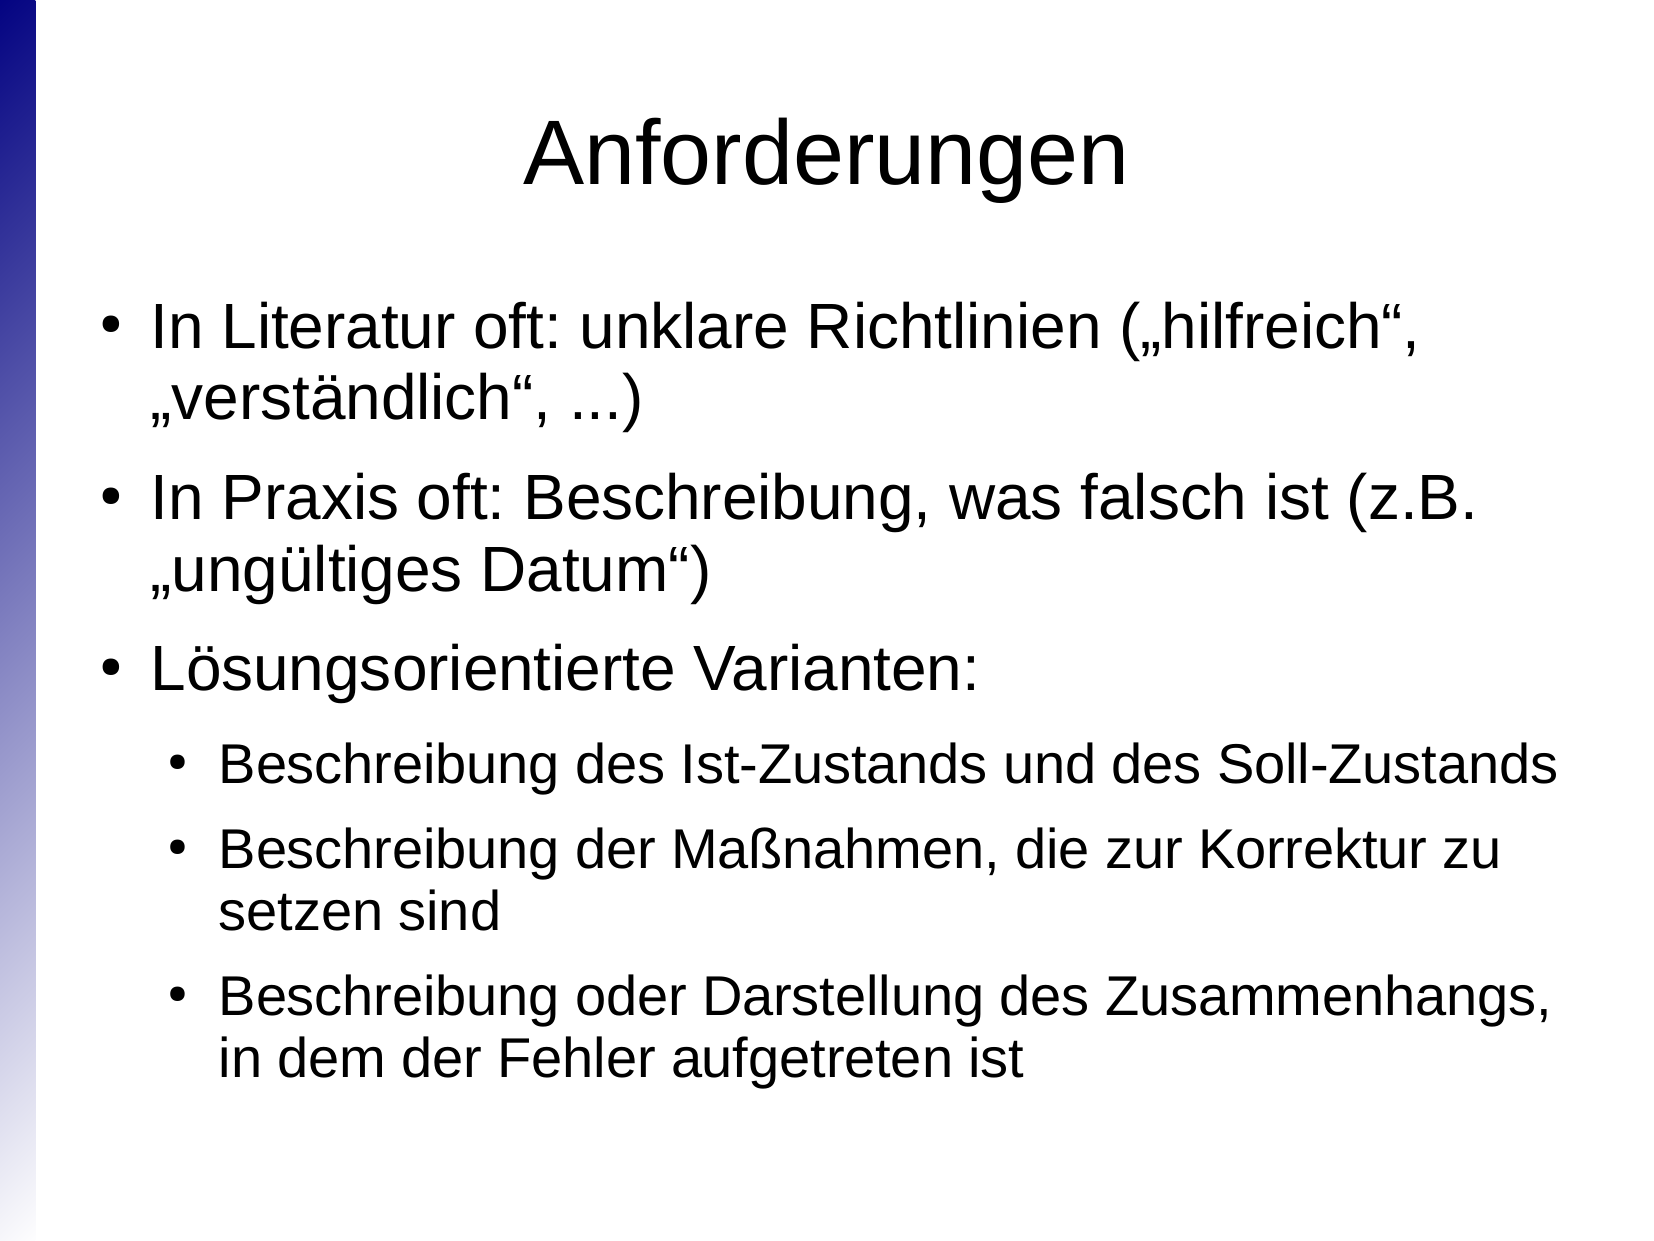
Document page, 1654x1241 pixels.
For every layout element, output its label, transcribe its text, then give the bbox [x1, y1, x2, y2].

list In Literatur oft: unklare Richtlinien („hilfreich“, „verständlich“, ...) In Praxis oft: Beschreibung, was falsch ist (z.B.„ungültiges Datum“) Lösungsorientierte Varianten: Beschreibung des Ist-Zustands und des Soll-Zustands Beschreibung der Maßnahmen, die zur Korrektur zu setzen sind Beschreibung oder Darstellung des Zusammenhangs, in dem der Fehler aufgetreten ist [82, 290, 1571, 1109]
title Anforderungen [82, 49, 1571, 257]
